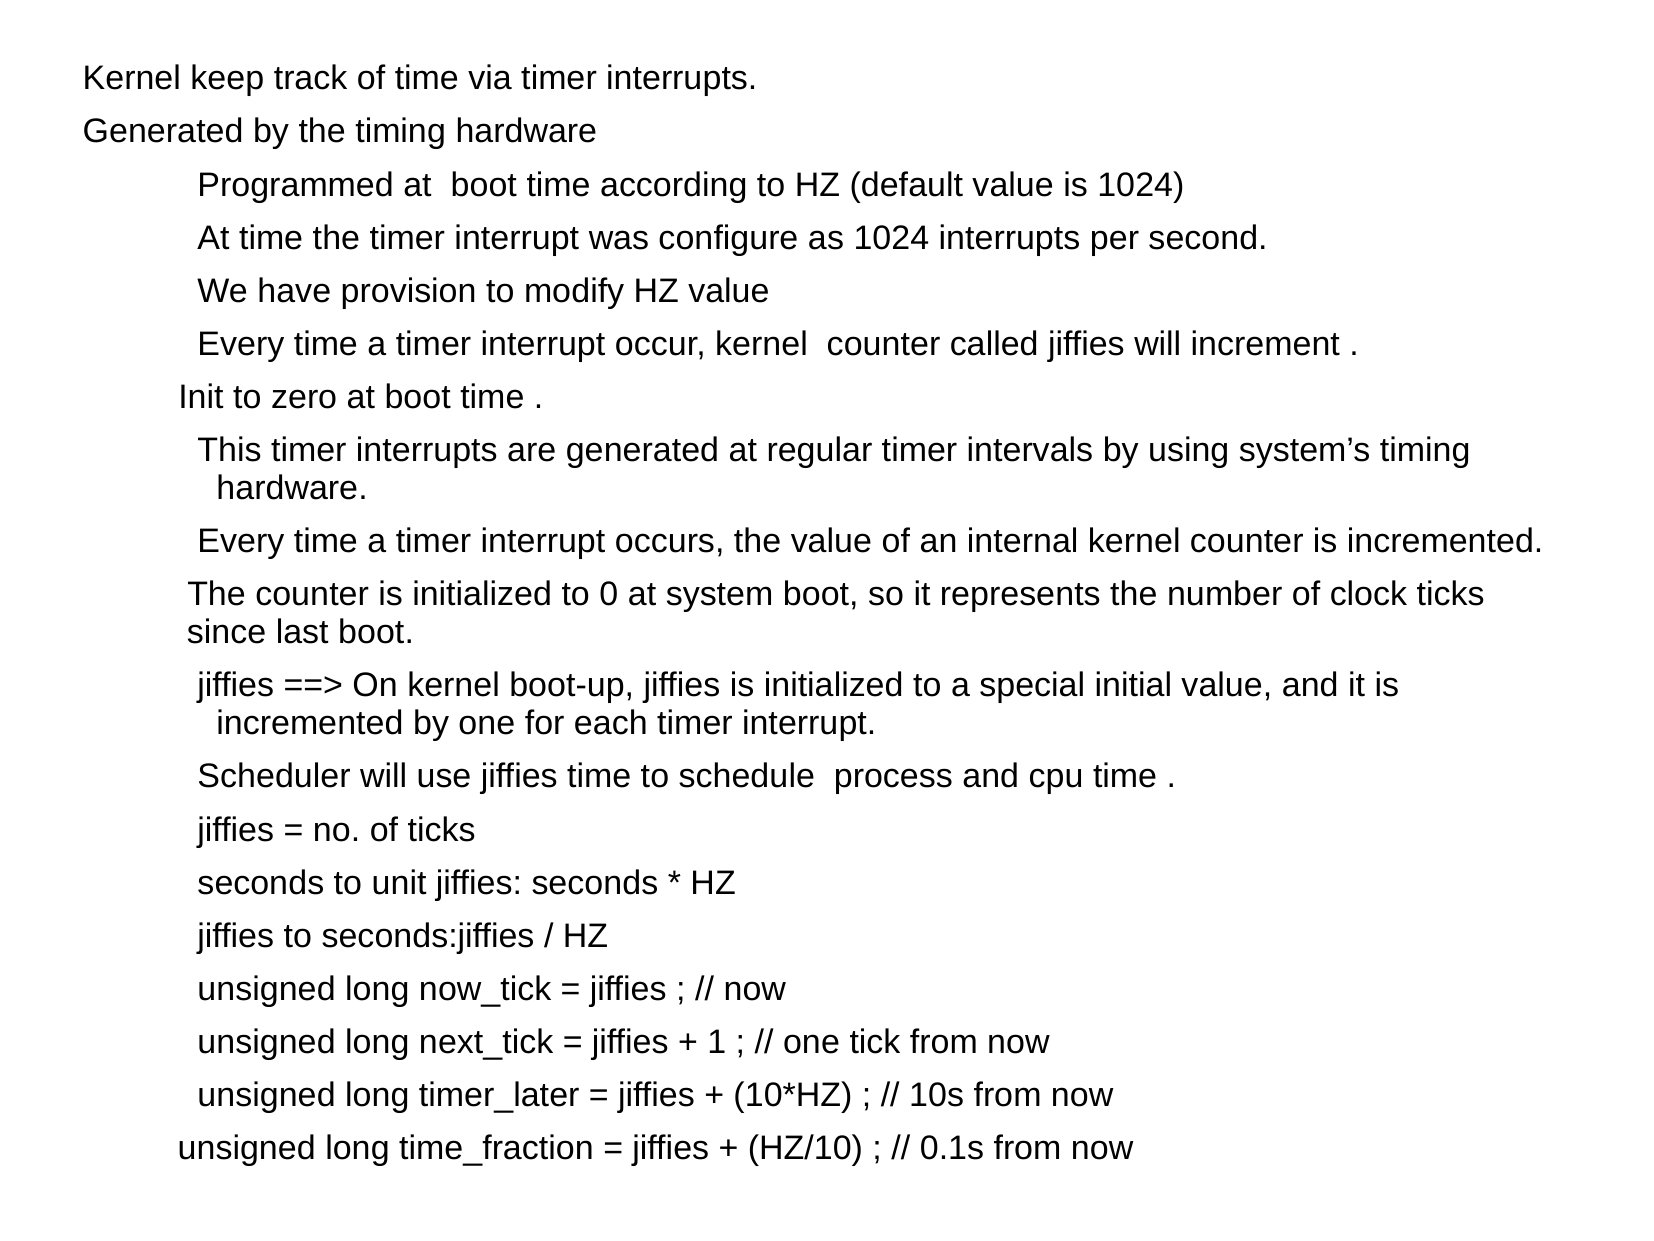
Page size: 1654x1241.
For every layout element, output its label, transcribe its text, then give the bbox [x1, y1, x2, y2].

list Kernel keep track of time via timer interrupts. Generated by the timing hardware Programmed at boot time according to HZ (default value is 1024) At time the timer interrupt was configure as 1024 interrupts per second. We have provision to modify HZ value Every time a timer interrupt occur, kernel counter called jiffies will increment . Init to zero at boot time . This timer interrupts are generated at regular timer intervals by using system’s timing hardware. Every time a timer interrupt occurs, the value of an internal kernel counter is incremented. The counter is initialized to 0 at system boot, so it represents the number of clock ticks since last boot. jiffies ==> On kernel boot-up, jiffies is initialized to a special initial value, and it is incremented by one for each timer interrupt. Scheduler will use jiffies time to schedule process and cpu time . jiffies = no. of ticks seconds to unit jiffies: seconds * HZ jiffies to seconds:jiffies / HZ unsigned long now_tick = jiffies ; // now unsigned long next_tick = jiffies + 1 ; // one tick from now unsigned long timer_later = jiffies + (10*HZ) ; // 10s from now unsigned long time_fraction = jiffies + (HZ/10) ; // 0.1s from now [82, 59, 1571, 1193]
